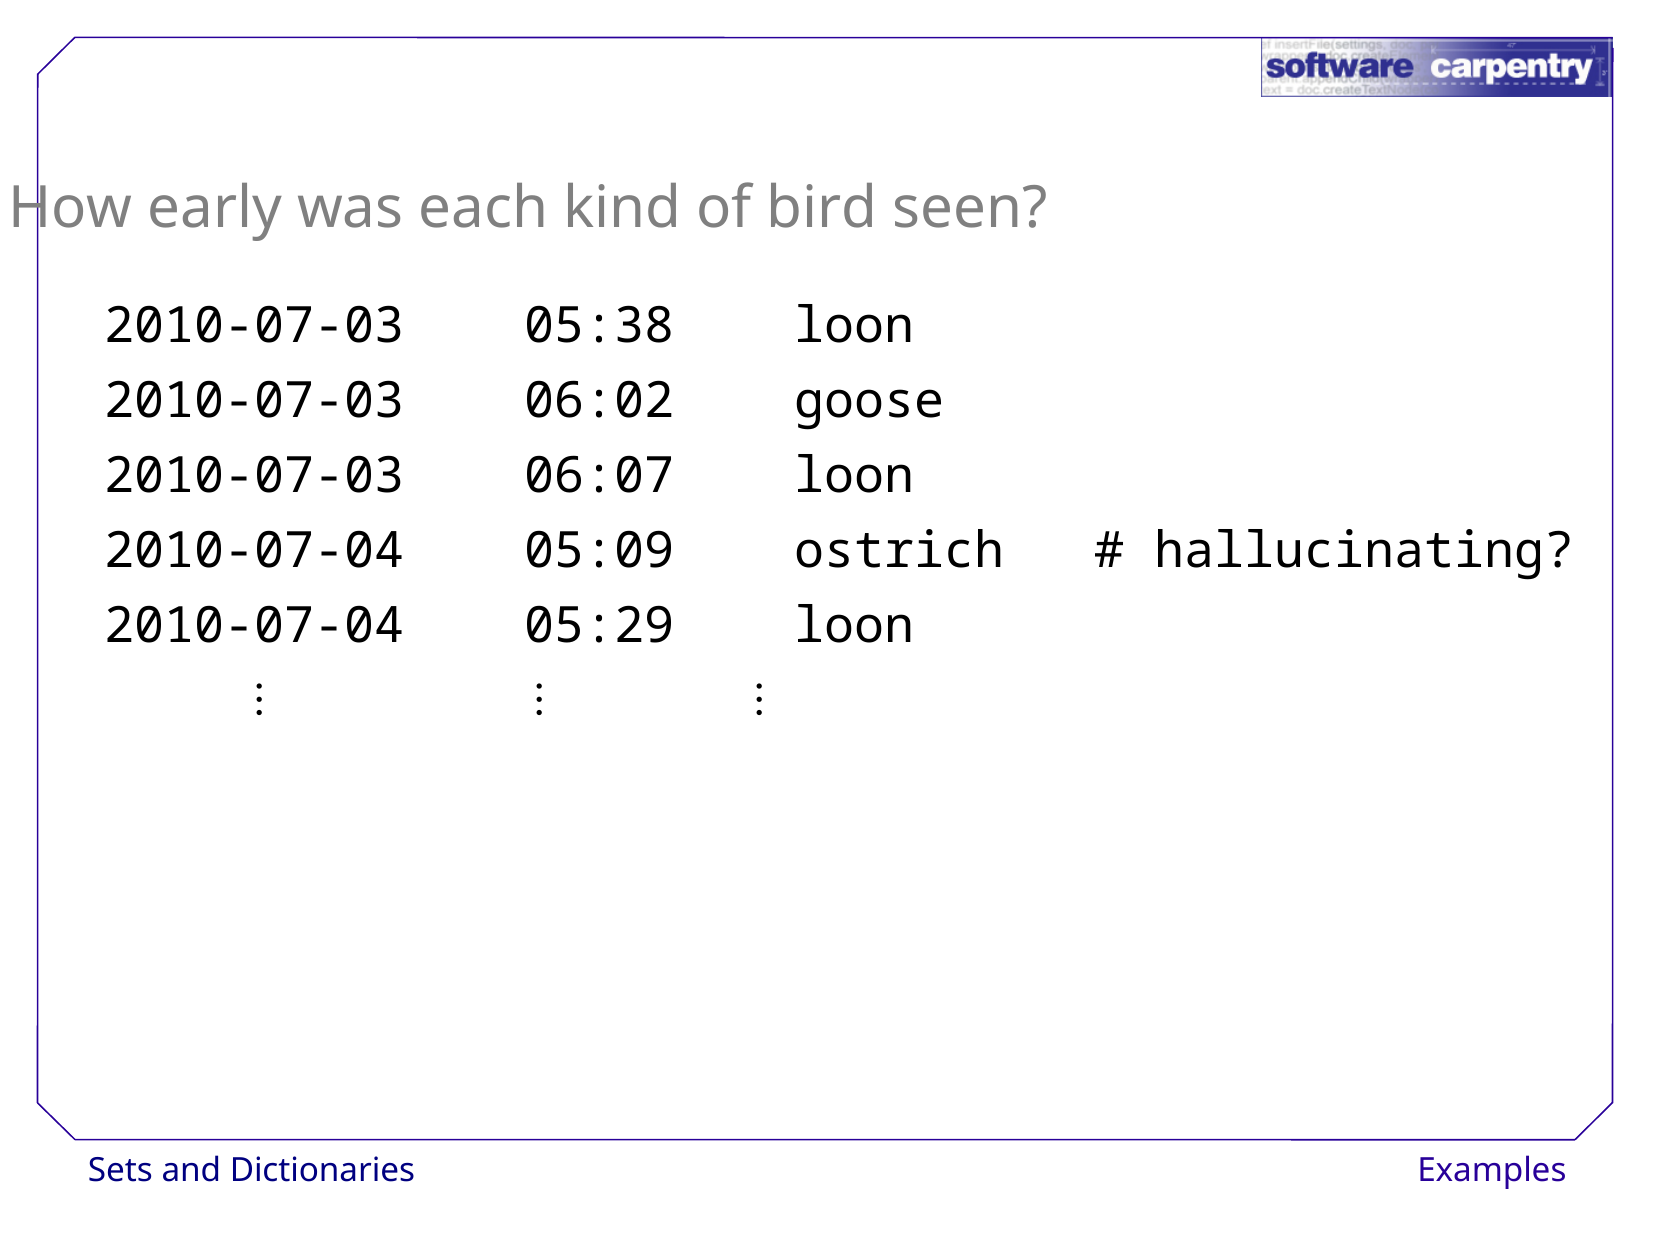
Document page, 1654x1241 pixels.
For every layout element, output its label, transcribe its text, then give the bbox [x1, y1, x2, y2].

text_box 2010-07-03 05:38 loon 2010-07-03 06:02 goose 2010-07-03 06:07 loon 2010-07-04 05:09 ostrich # hallucinating? 2010-07-04 05:29 loon ⋮ ⋮ ⋮ [89, 270, 1512, 746]
text_box How early was each kind of bird seen? [0, 126, 1213, 248]
picture [1261, 39, 1613, 97]
